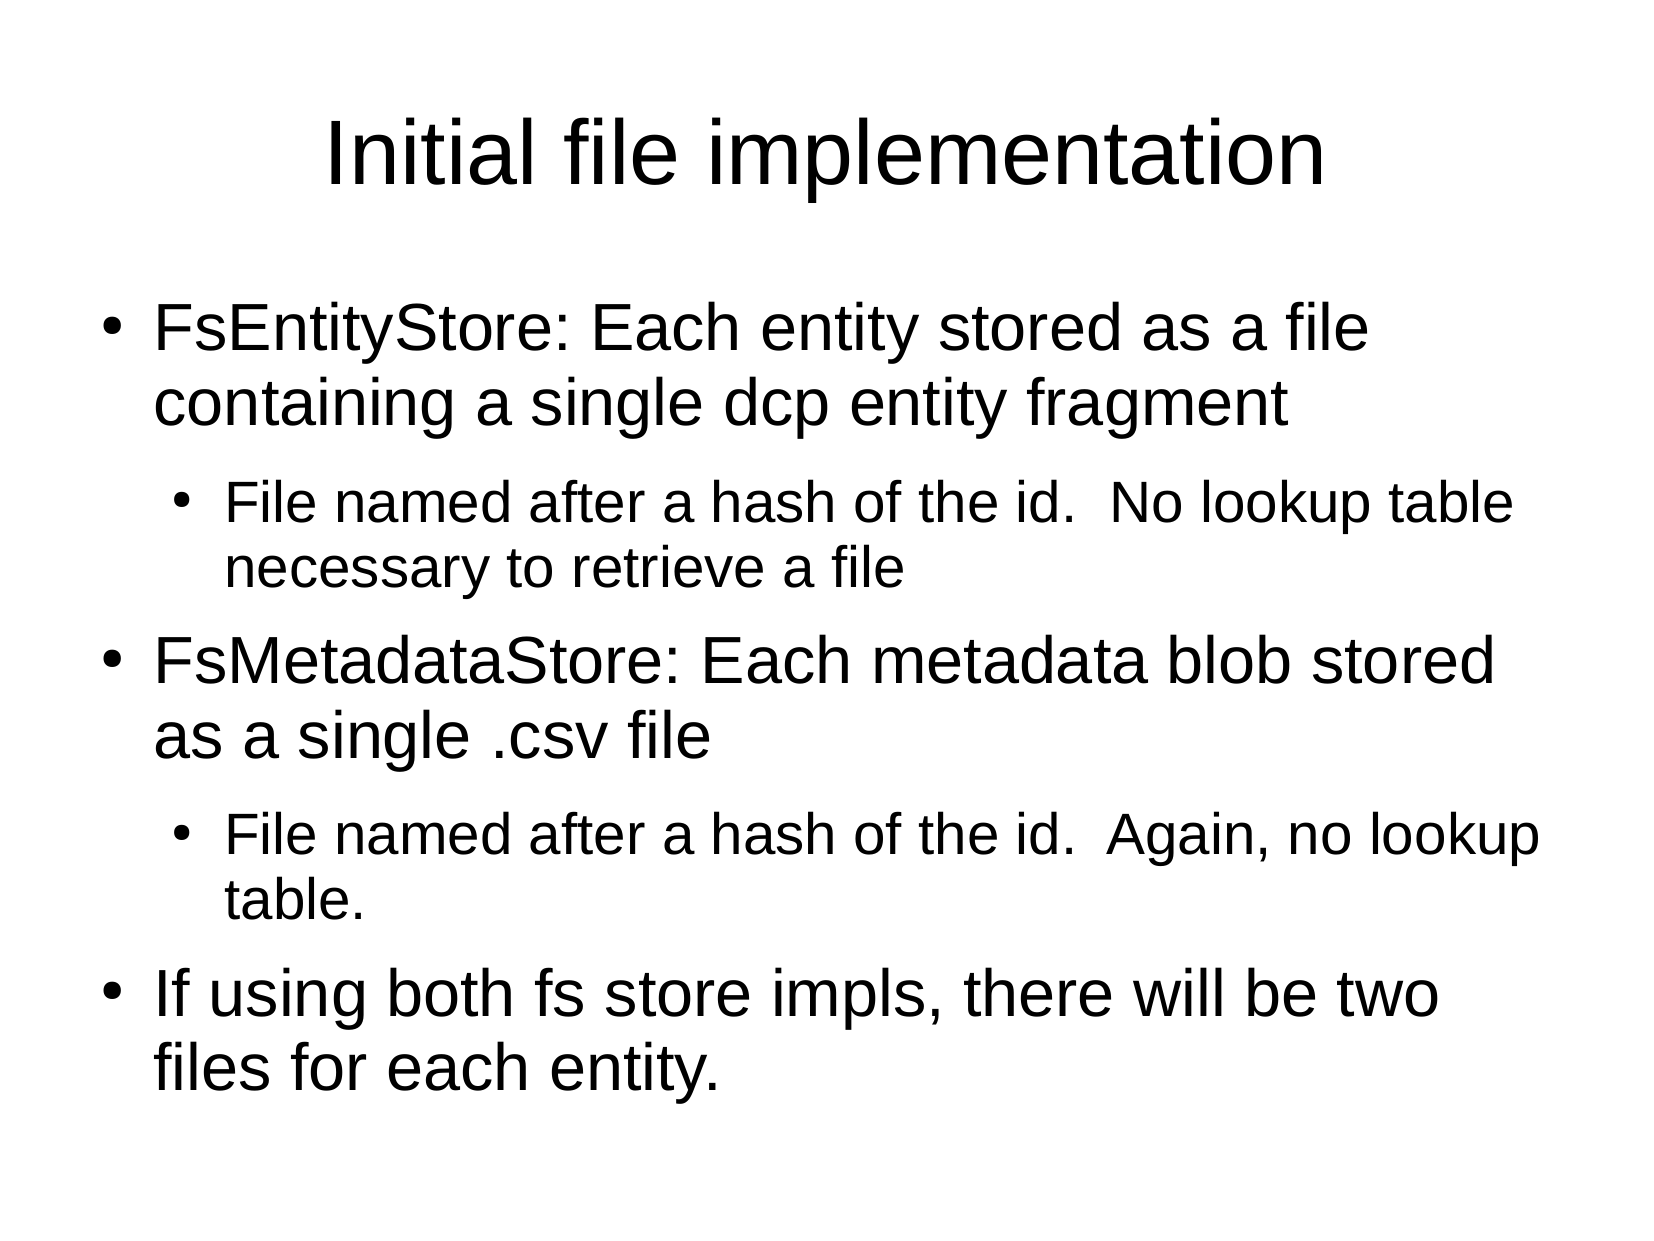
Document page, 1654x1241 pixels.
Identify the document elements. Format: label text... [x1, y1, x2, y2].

title Initial file implementation [82, 56, 1571, 250]
list FsEntityStore: Each entity stored as a file containing a single dcp entity fragment File named after a hash of the id. No lookup table necessary to retrieve a file FsMetadataStore: Each metadata blob stored as a single .csv file File named after a hash of the id. Again, no lookup table. If using both fs store impls, there will be two files for each entity. [82, 290, 1571, 1109]
